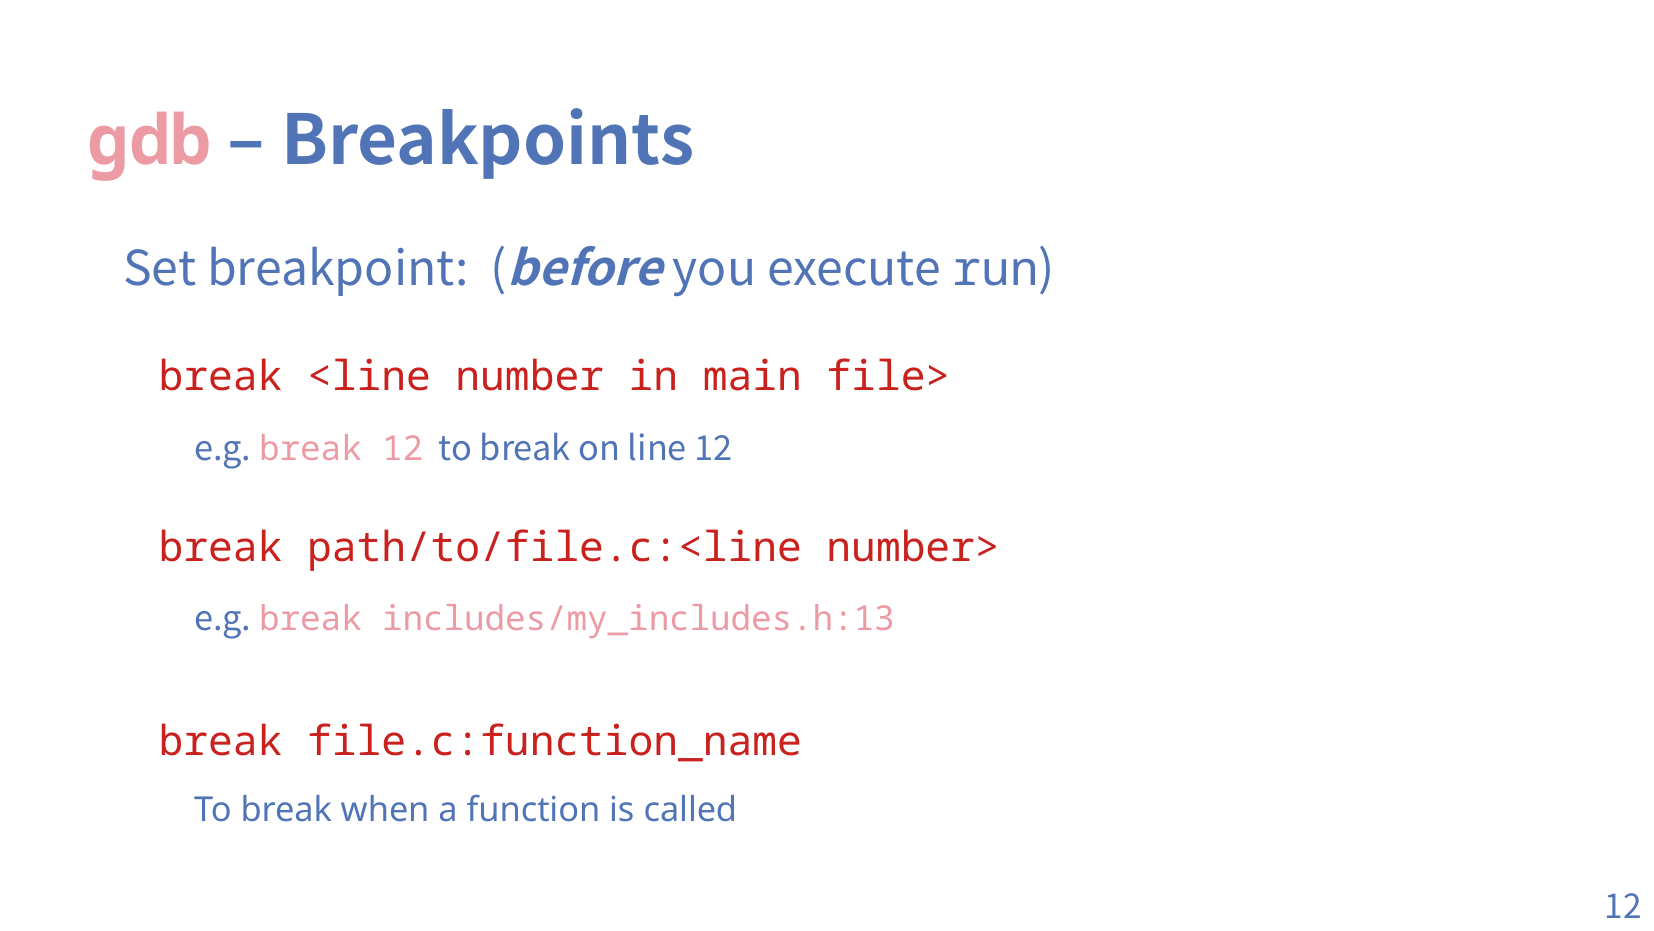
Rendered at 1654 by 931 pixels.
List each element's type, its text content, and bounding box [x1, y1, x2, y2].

list Set breakpoint: (before you execute run) break <line number in main file> e.g. break 12 to break on line 12 break path/to/file.c:<line number> e.g. break includes/my_includes.h:13 break file.c:function_name To break when a function is called [87, 229, 1553, 840]
title gdb – Breakpoints [87, 93, 1563, 176]
